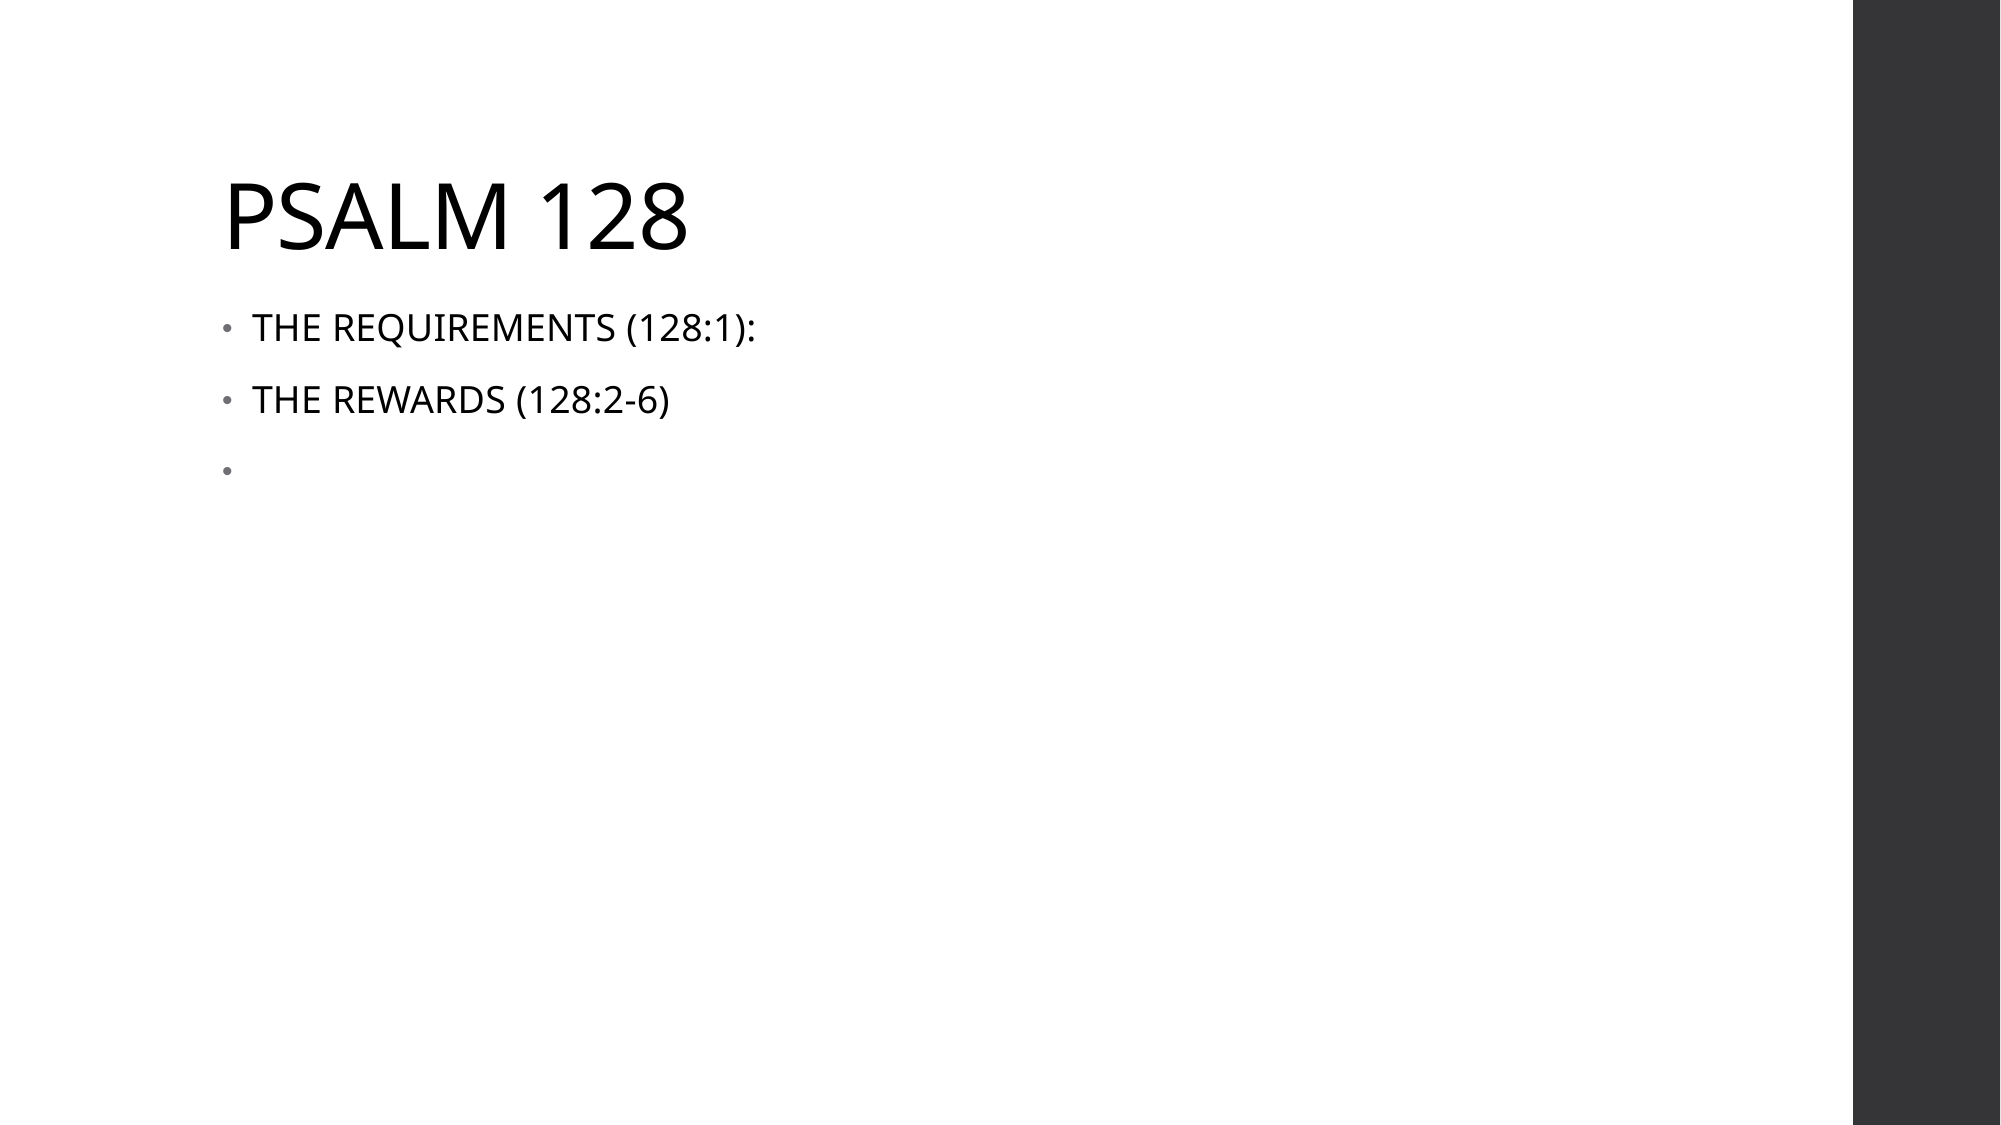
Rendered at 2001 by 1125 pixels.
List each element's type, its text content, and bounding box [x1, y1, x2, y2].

list THE REQUIREMENTS (128:1): THE REWARDS (128:2-6) [206, 299, 1617, 1014]
title PSALM 128 [206, 60, 1797, 278]
